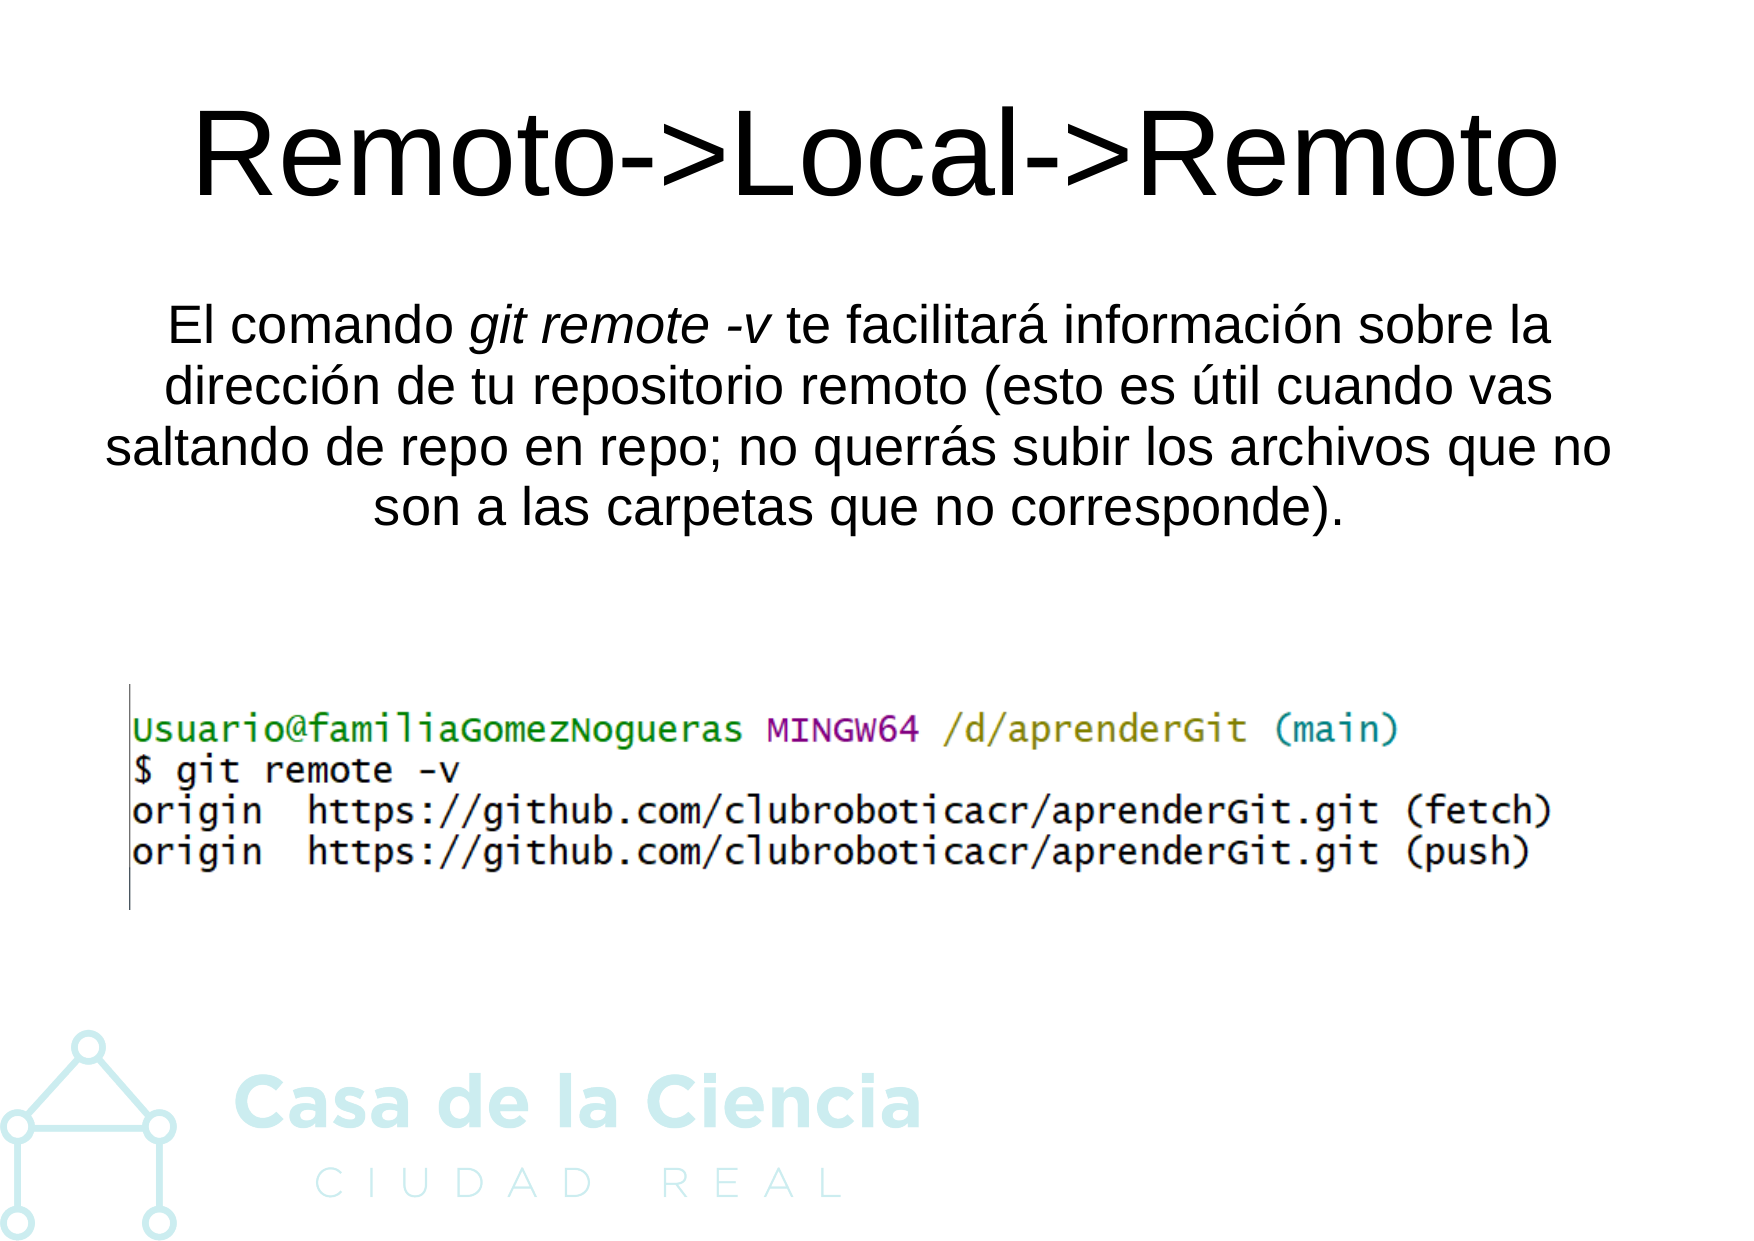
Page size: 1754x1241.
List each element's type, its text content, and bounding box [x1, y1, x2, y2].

subtitle El comando git remote -v te facilitará información sobre la dirección de tu repositorio remoto (esto es útil cuando vas saltando de repo en repo; no querrás subir los archivos que no son a las carpetas que no corresponde). [70, 259, 1650, 573]
picture [129, 684, 1623, 911]
title Remoto->Local->Remoto [87, 49, 1667, 257]
